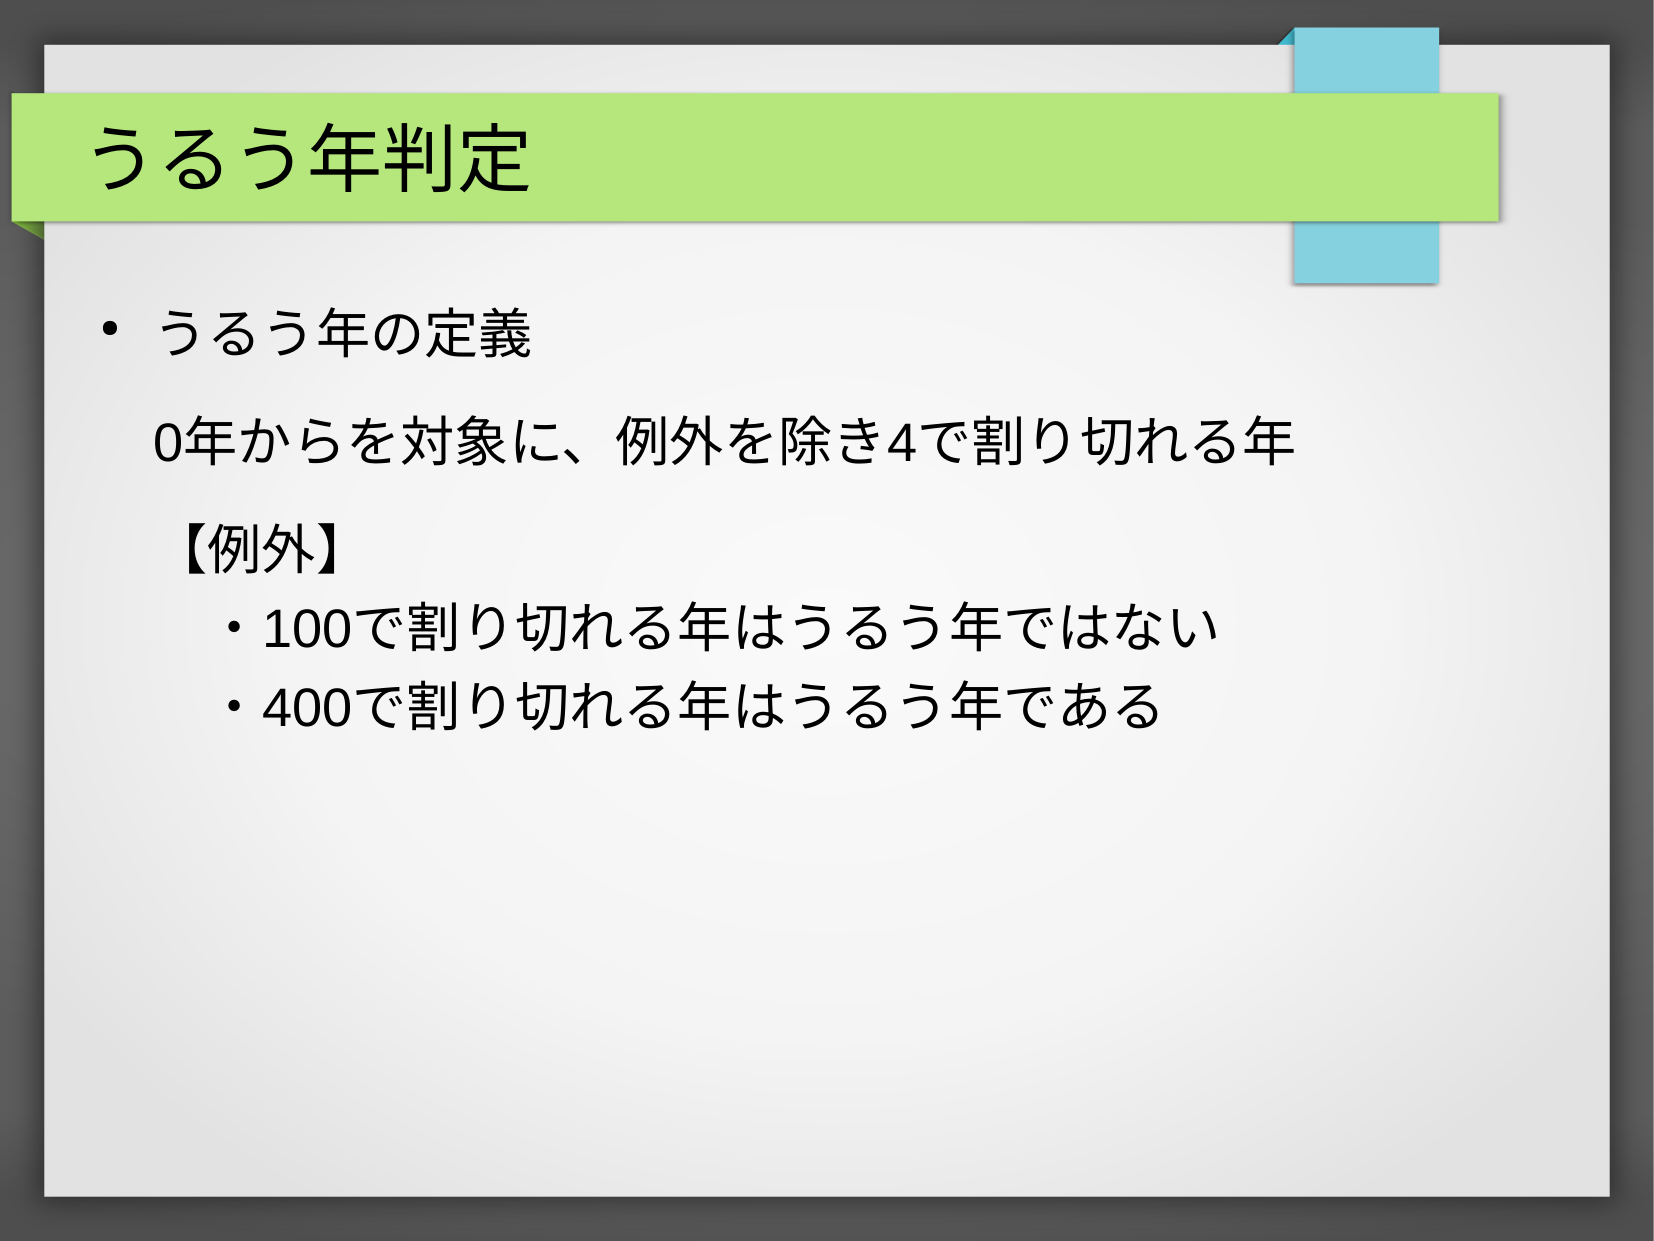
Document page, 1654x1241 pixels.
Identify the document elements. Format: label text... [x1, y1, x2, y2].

list うるう年の定義 0年からを対象に、例外を除き4で割り切れる年 【例外】 ・100で割り切れる年はうるう年ではない ・400で割り切れる年はうるう年である [82, 290, 1571, 1010]
picture [0, 0, 1654, 1241]
title うるう年判定 [82, 94, 1264, 213]
